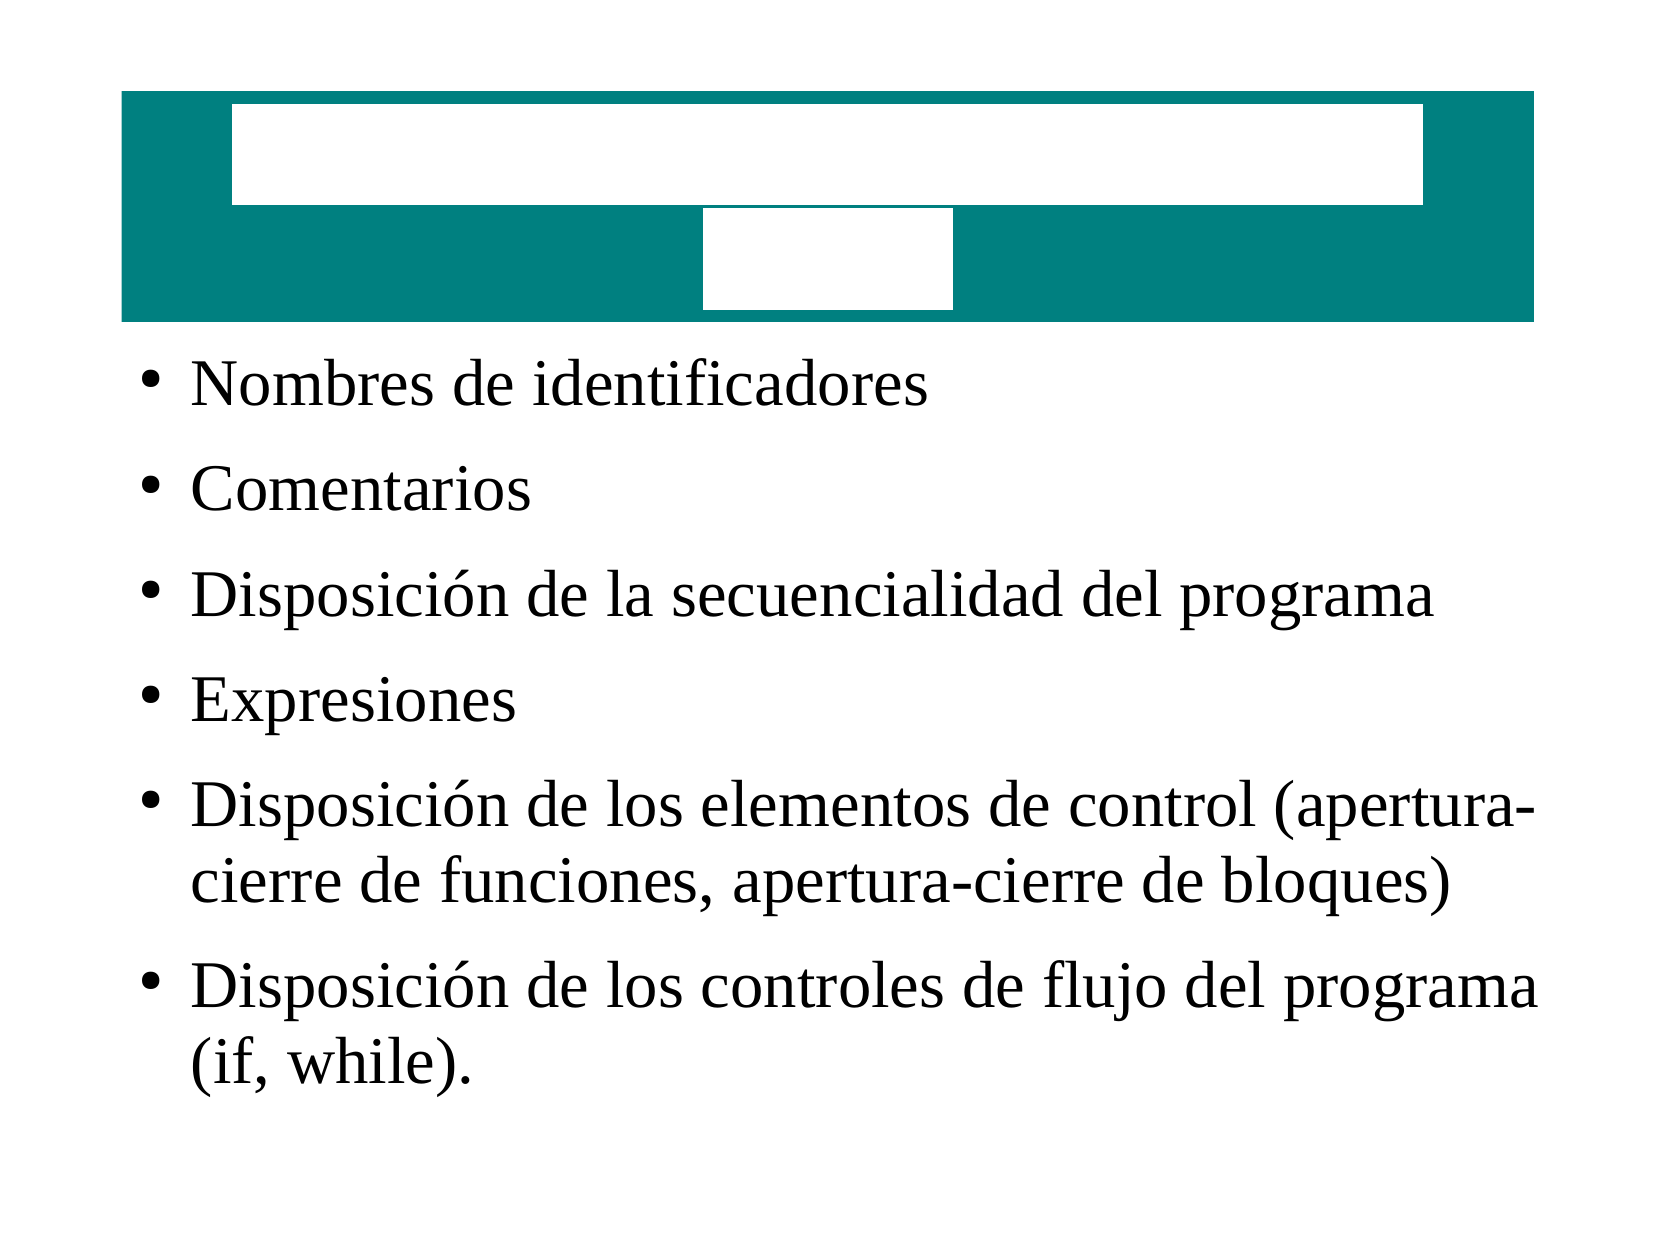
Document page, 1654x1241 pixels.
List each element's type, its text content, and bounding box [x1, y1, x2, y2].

list Nombres de identificadores Comentarios Disposición de la secuencialidad del programa Expresiones Disposición de los elementos de control (apertura-cierre de funciones, apertura-cierre de bloques) Disposición de los controles de flujo del programa (if, while). [121, 344, 1619, 1127]
title Normas generales de estilo en el código [121, 91, 1534, 322]
